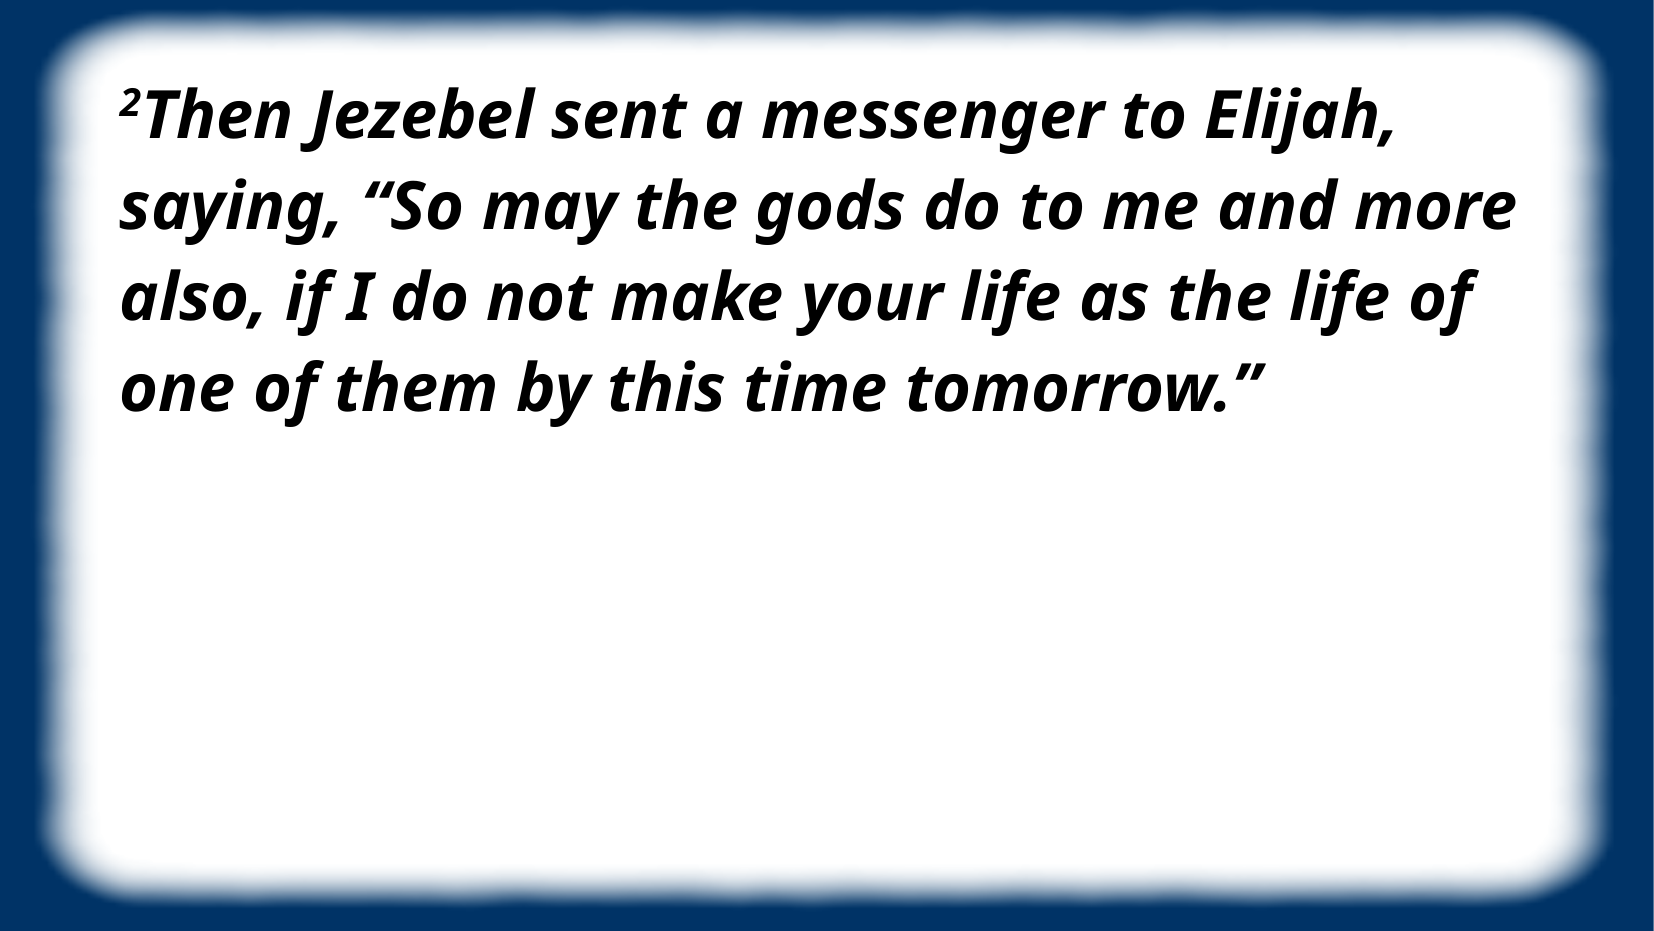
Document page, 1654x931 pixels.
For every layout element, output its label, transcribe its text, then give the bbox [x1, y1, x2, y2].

text_box 2Then Jezebel sent a messenger to Elijah, saying, “So may the gods do to me and more also, if I do not make your life as the life of one of them by this time tomorrow.” [105, 60, 1546, 430]
picture [0, 0, 1654, 931]
